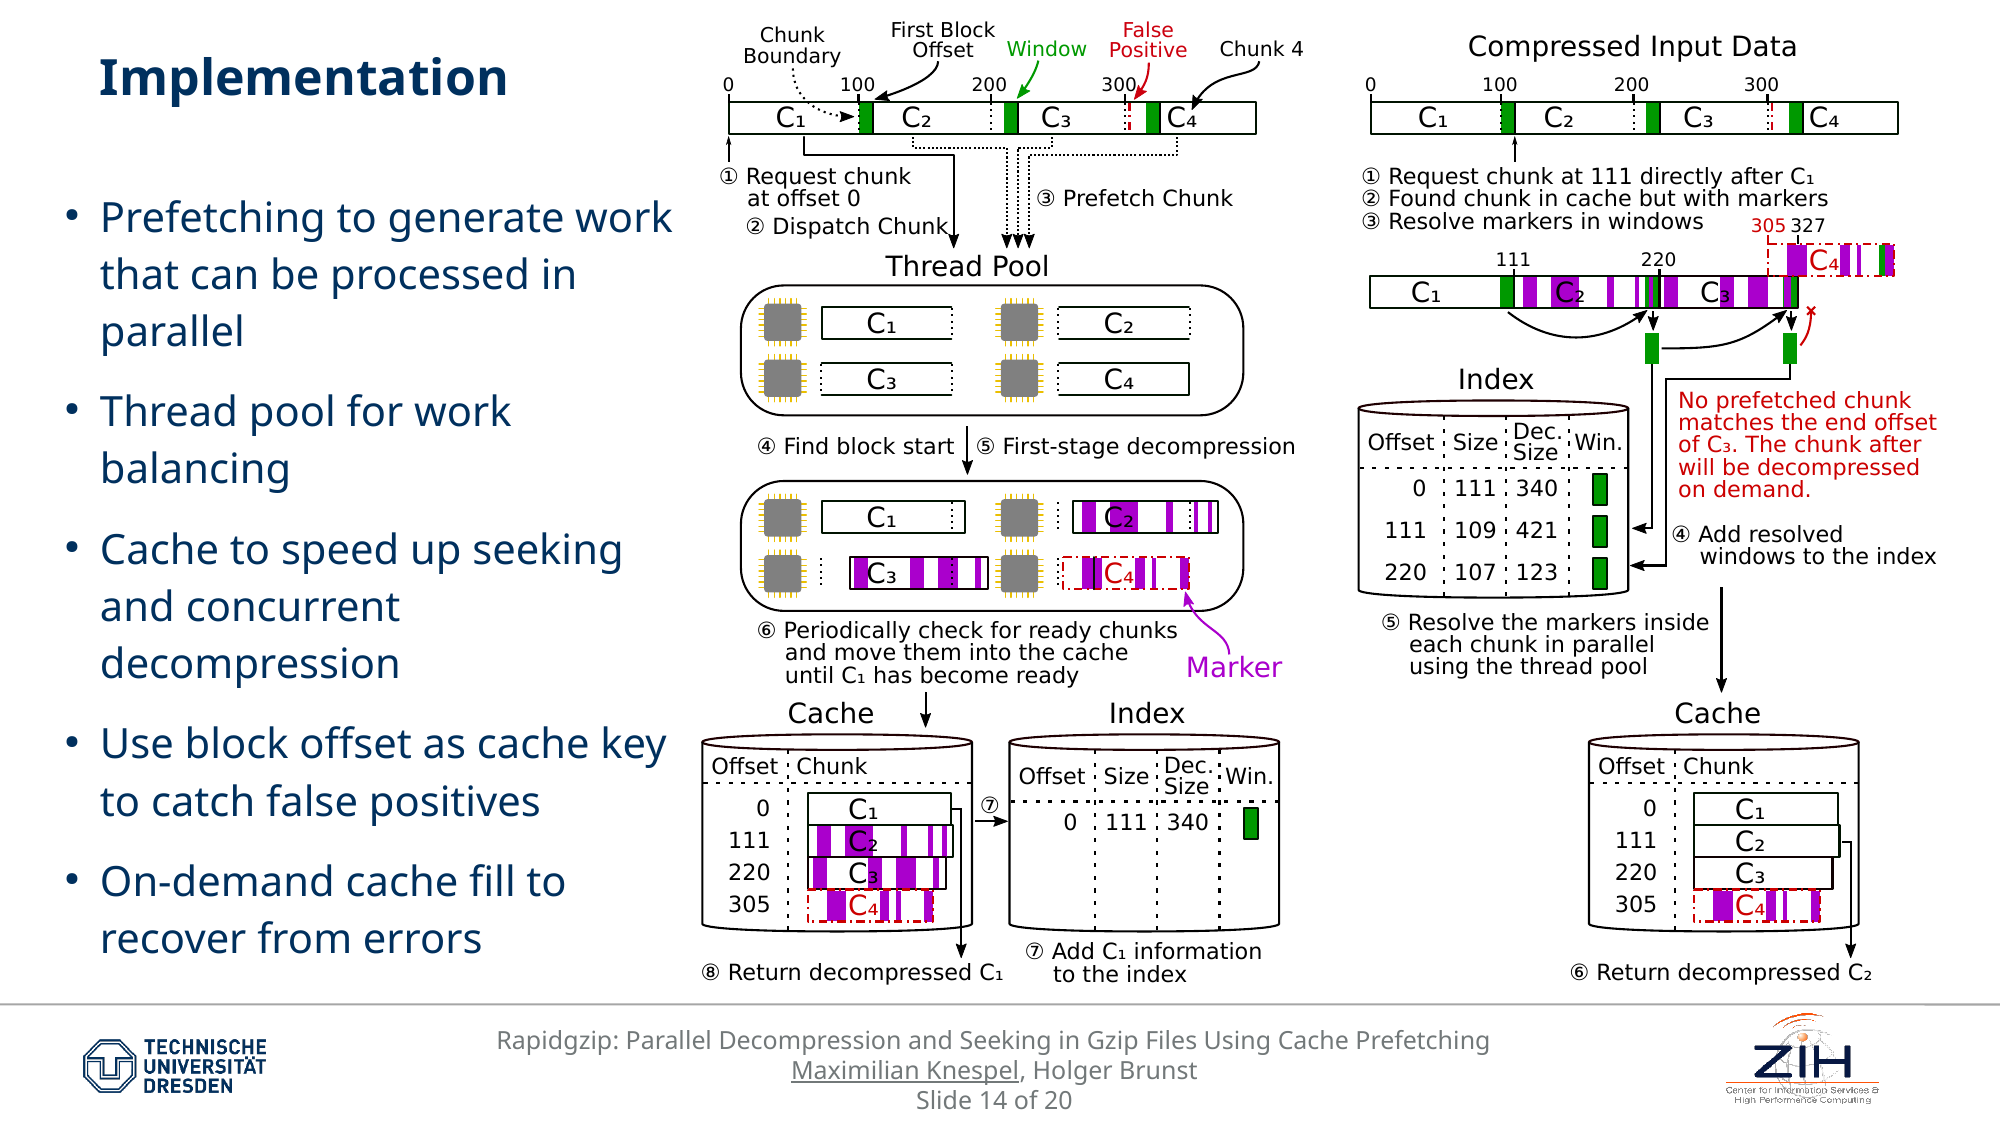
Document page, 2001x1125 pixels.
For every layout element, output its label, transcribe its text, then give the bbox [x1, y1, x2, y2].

picture [83, 1039, 266, 1093]
picture [1726, 1013, 1879, 1104]
text_box Prefetching to generate work that can be processed in parallel Thread pool for work balancing Cache to speed up seeking and concurrent decompression Use block offset as cache key to catch false positives On-demand cache fill to recover from errors [64, 187, 678, 976]
picture [687, 7, 1952, 1000]
title Implementation [99, 44, 687, 233]
